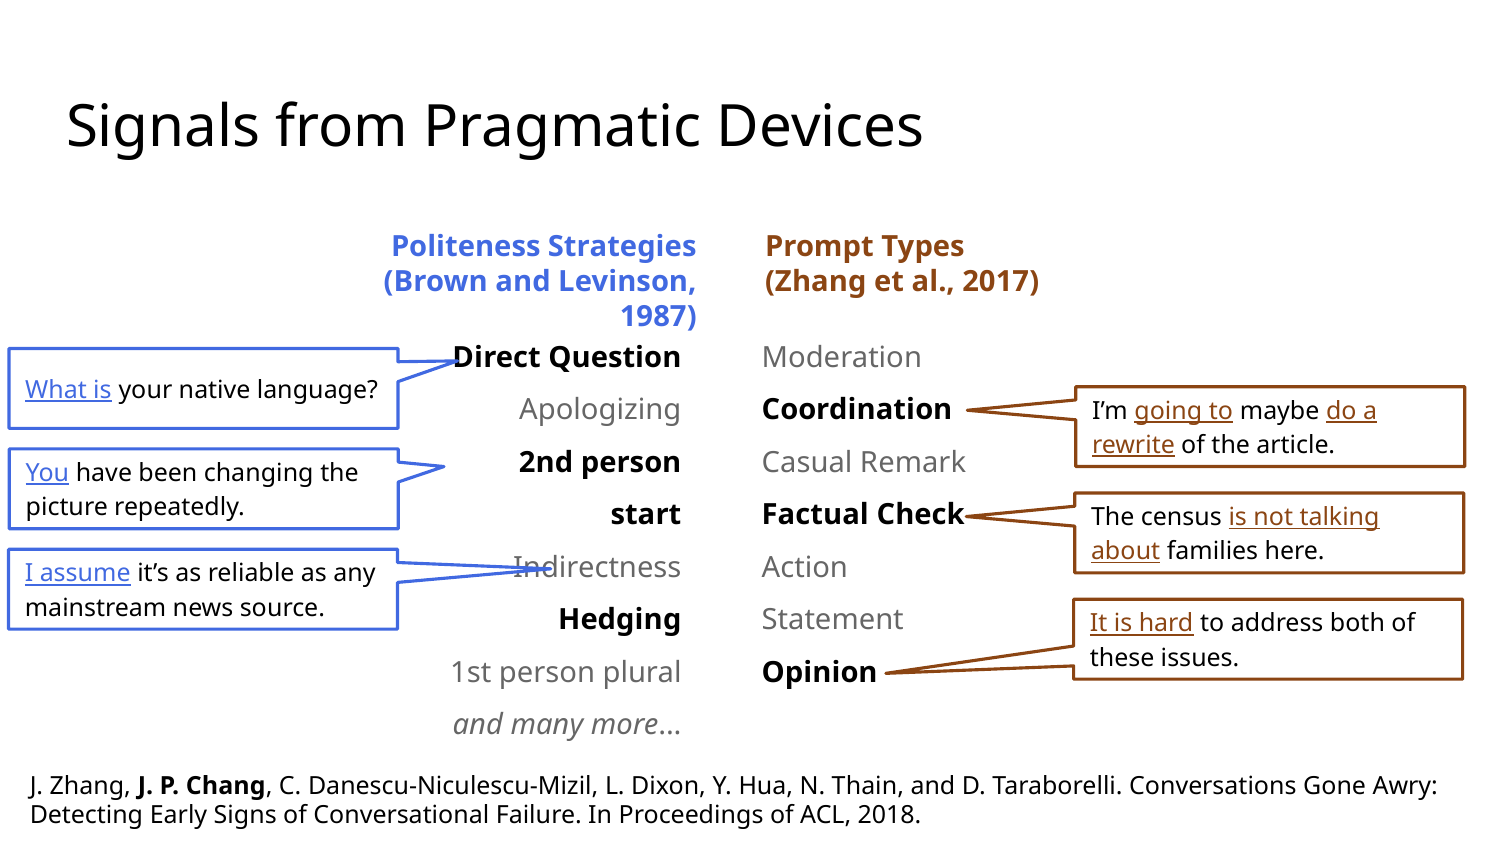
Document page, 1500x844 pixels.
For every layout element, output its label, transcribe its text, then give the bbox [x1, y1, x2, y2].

text_box Moderation Coordination Casual Remark Factual Check Action Statement Opinion [750, 308, 1009, 689]
text_box Direct Question Apologizing 2nd person start Indirectness Hedging 1st person plural and many more... [434, 308, 694, 689]
text_box J. Zhang, J. P. Chang, C. Danescu-Niculescu-Mizil, L. Dixon, Y. Hua, N. Thain, and D. Taraborelli. Conversations Gone Awry: Detecting Early Signs of Conversational Failure. In Proceedings of ACL, 2018. [14, 754, 1480, 828]
text_box You have been changing the picture repeatedly. [9, 448, 444, 529]
title Signals from Pragmatic Devices [51, 72, 1449, 167]
text_box I’m going to maybe do a rewrite of the article. [967, 386, 1465, 467]
text_box Politeness Strategies (Brown and Levinson, 1987) [290, 212, 712, 291]
text_box I assume it’s as reliable as any mainstream news source. [8, 549, 551, 630]
text_box Prompt Types (Zhang et al., 2017) [749, 212, 1172, 291]
text_box The census is not talking about families here. [966, 492, 1464, 573]
text_box It is hard to address both of these issues. [885, 599, 1463, 680]
text_box What is your native language? [8, 348, 458, 429]
